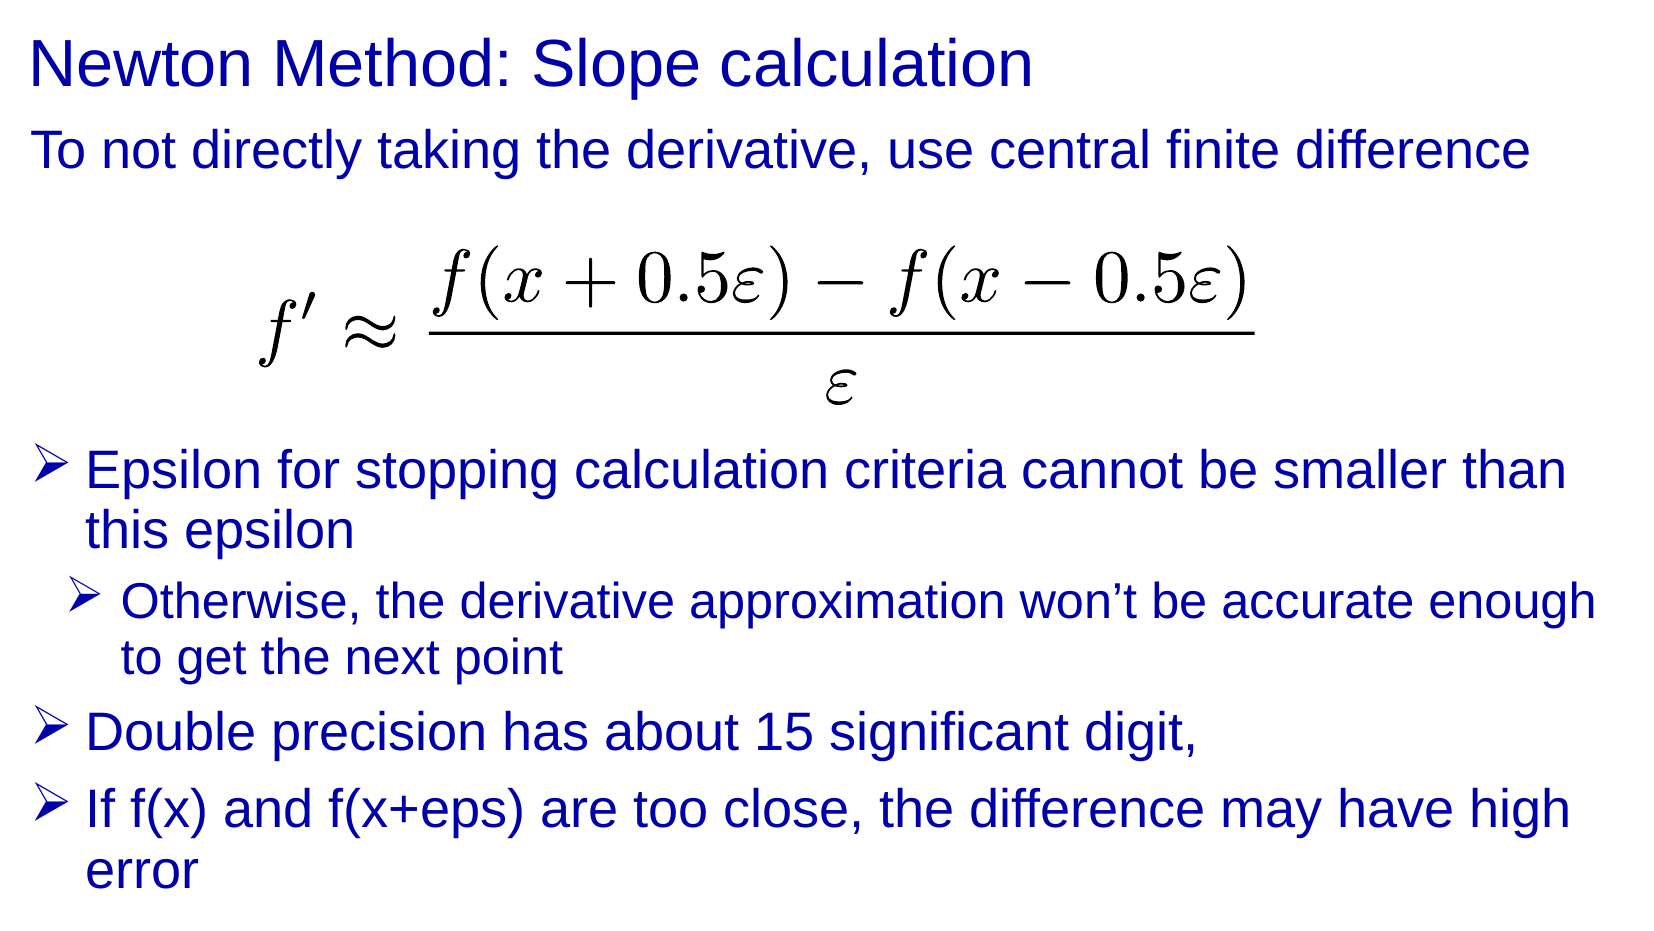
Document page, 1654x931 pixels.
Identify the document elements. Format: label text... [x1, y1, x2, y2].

title Newton Method: Slope calculation [28, 21, 1626, 106]
text_box [255, 245, 1255, 406]
list To not directly taking the derivative, use central finite difference Epsilon for stopping calculation criteria cannot be smaller than this epsilon Otherwise, the derivative approximation won’t be accurate enough to get the next point Double precision has about 15 significant digit, If f(x) and f(x+eps) are too close, the difference may have high error [30, 120, 1645, 916]
